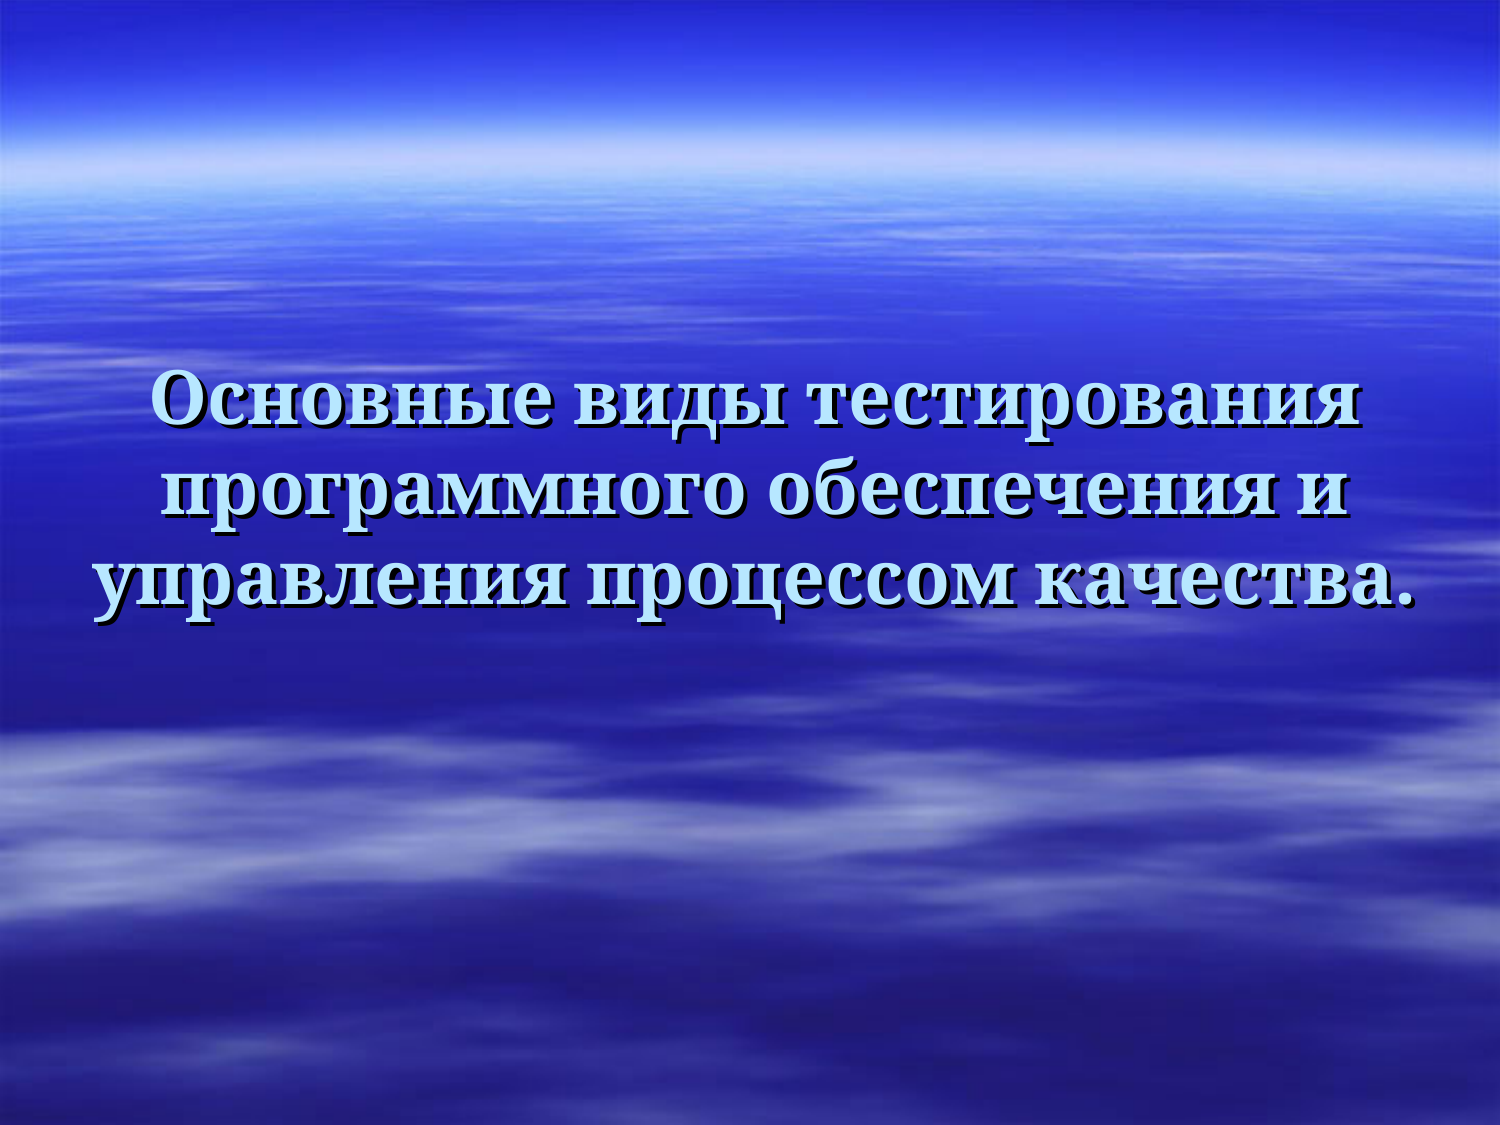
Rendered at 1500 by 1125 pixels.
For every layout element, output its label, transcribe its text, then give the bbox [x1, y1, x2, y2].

title Основные виды тестирования программного обеспечения и управления процессом качества. [56, 341, 1453, 628]
picture [0, 0, 1500, 1125]
